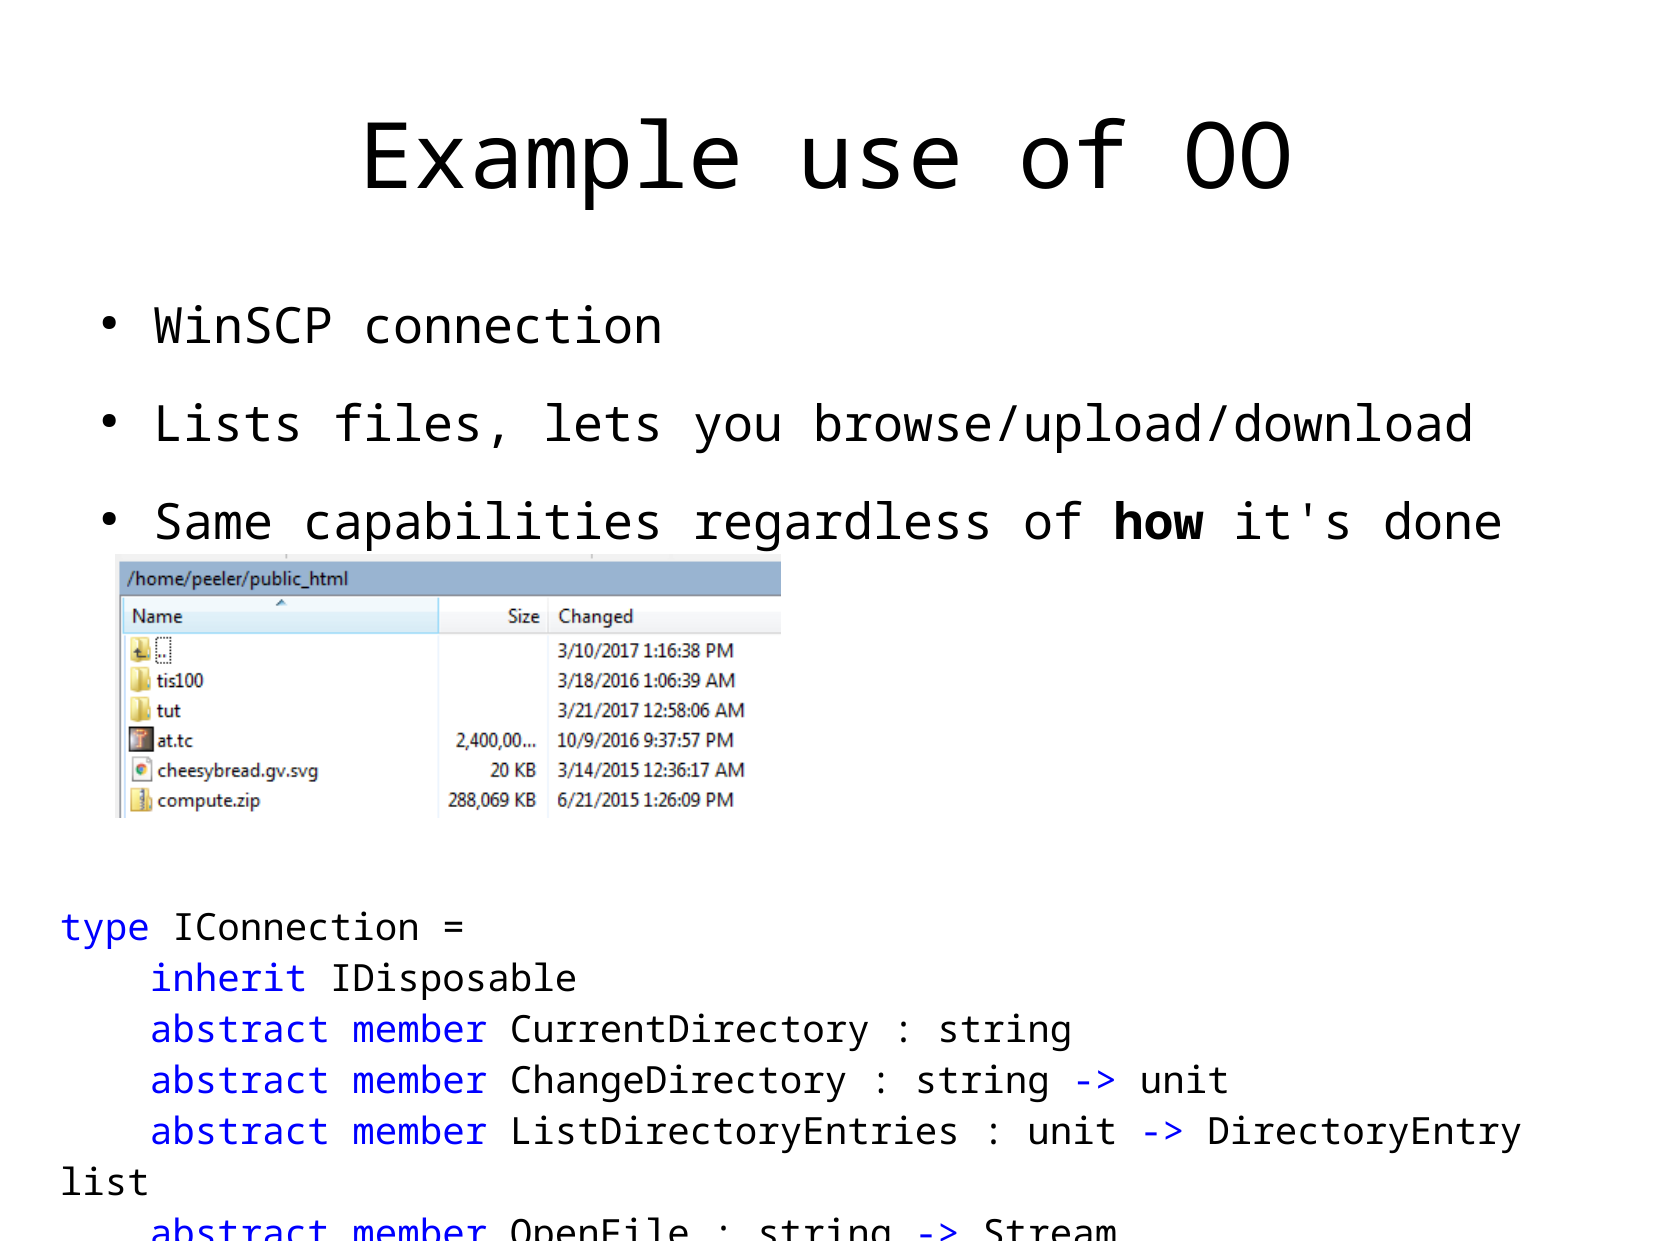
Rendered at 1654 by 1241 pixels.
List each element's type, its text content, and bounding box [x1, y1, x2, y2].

text_box type IConnection = inherit IDisposable abstract member CurrentDirectory : string abstract member ChangeDirectory : string -> unit abstract member ListDirectoryEntries : unit -> DirectoryEntry list abstract member OpenFile : string -> Stream [45, 893, 1548, 1186]
picture [115, 554, 781, 818]
title Example use of OO [82, 49, 1571, 257]
list WinSCP connection Lists files, lets you browse/upload/download Same capabilities regardless of how it's done [82, 290, 1571, 1010]
